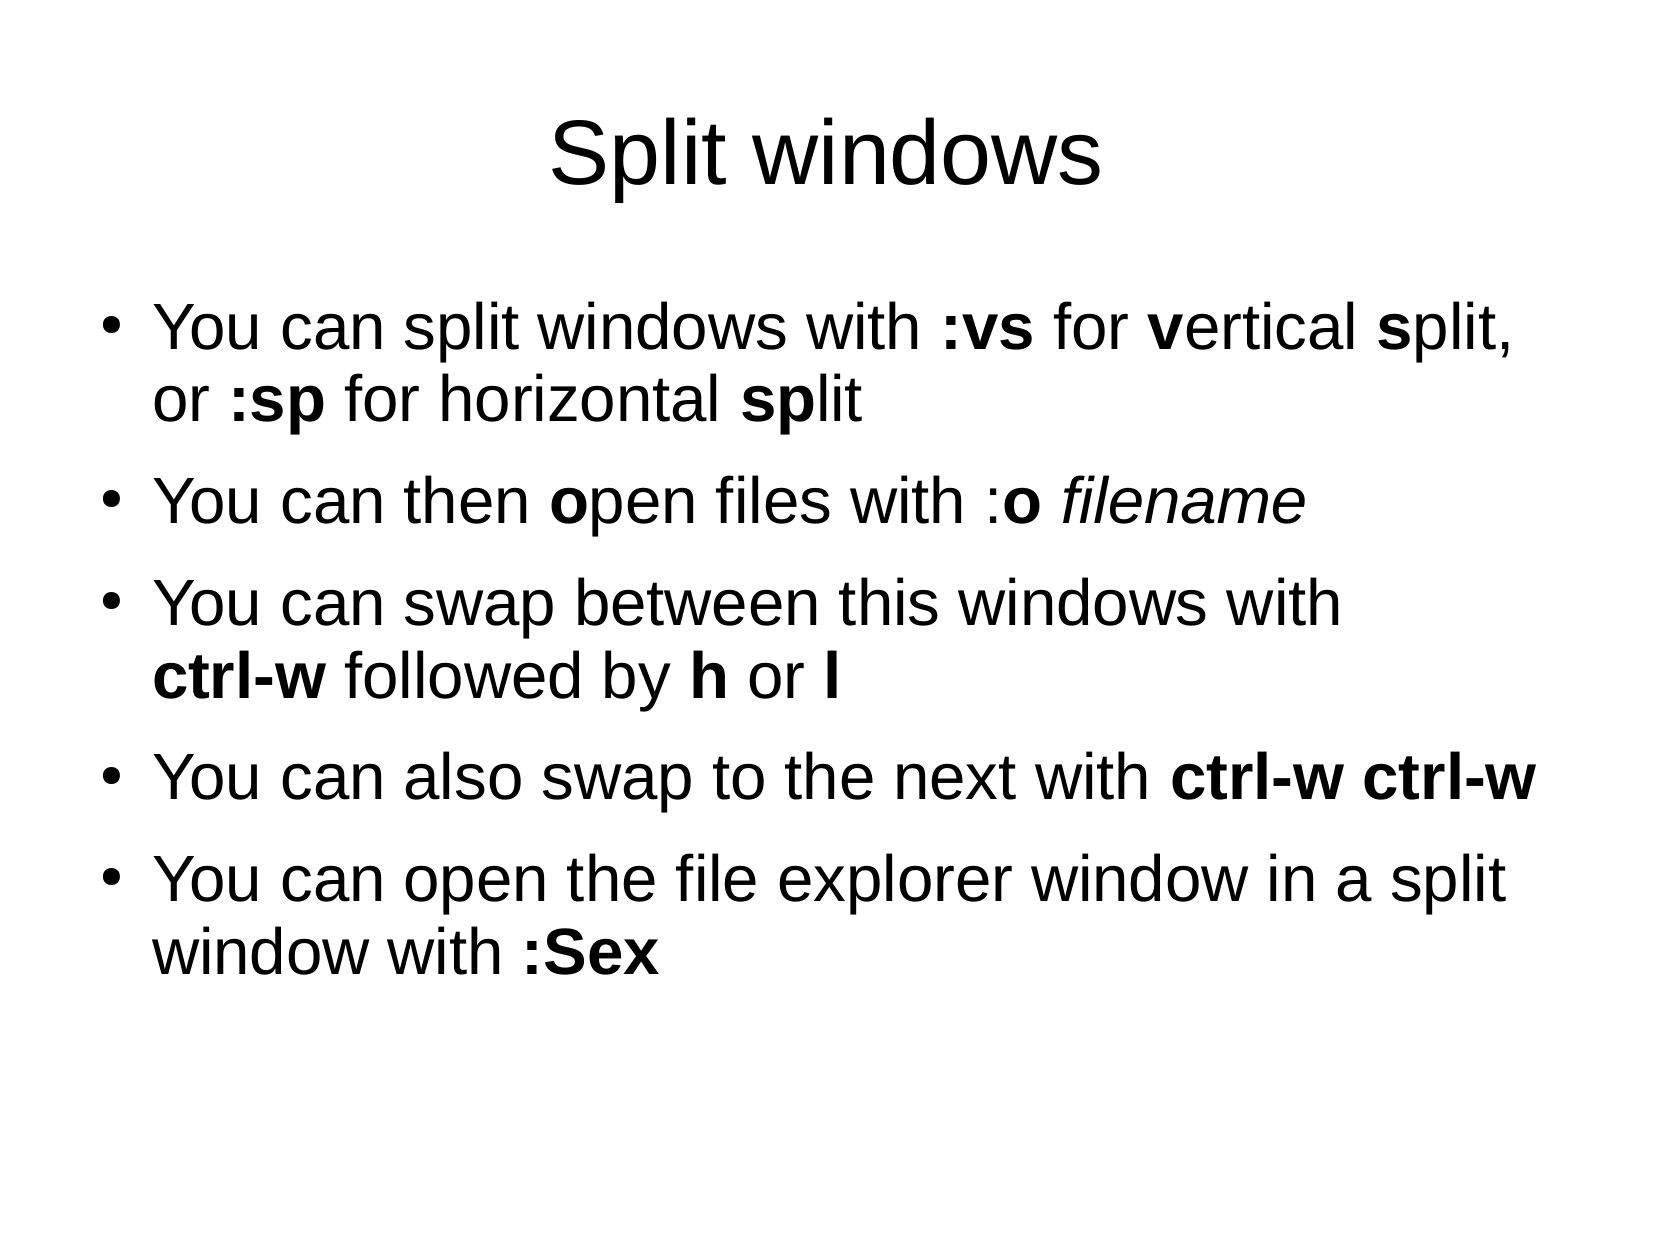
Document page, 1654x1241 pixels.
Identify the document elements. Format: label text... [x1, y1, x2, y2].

title Split windows [82, 49, 1571, 257]
list You can split windows with :vs for vertical split, or :sp for horizontal split You can then open files with :o filename You can swap between this windows with ctrl-w followed by h or l You can also swap to the next with ctrl-w ctrl-w You can open the file explorer window in a split window with :Sex [82, 290, 1538, 1010]
